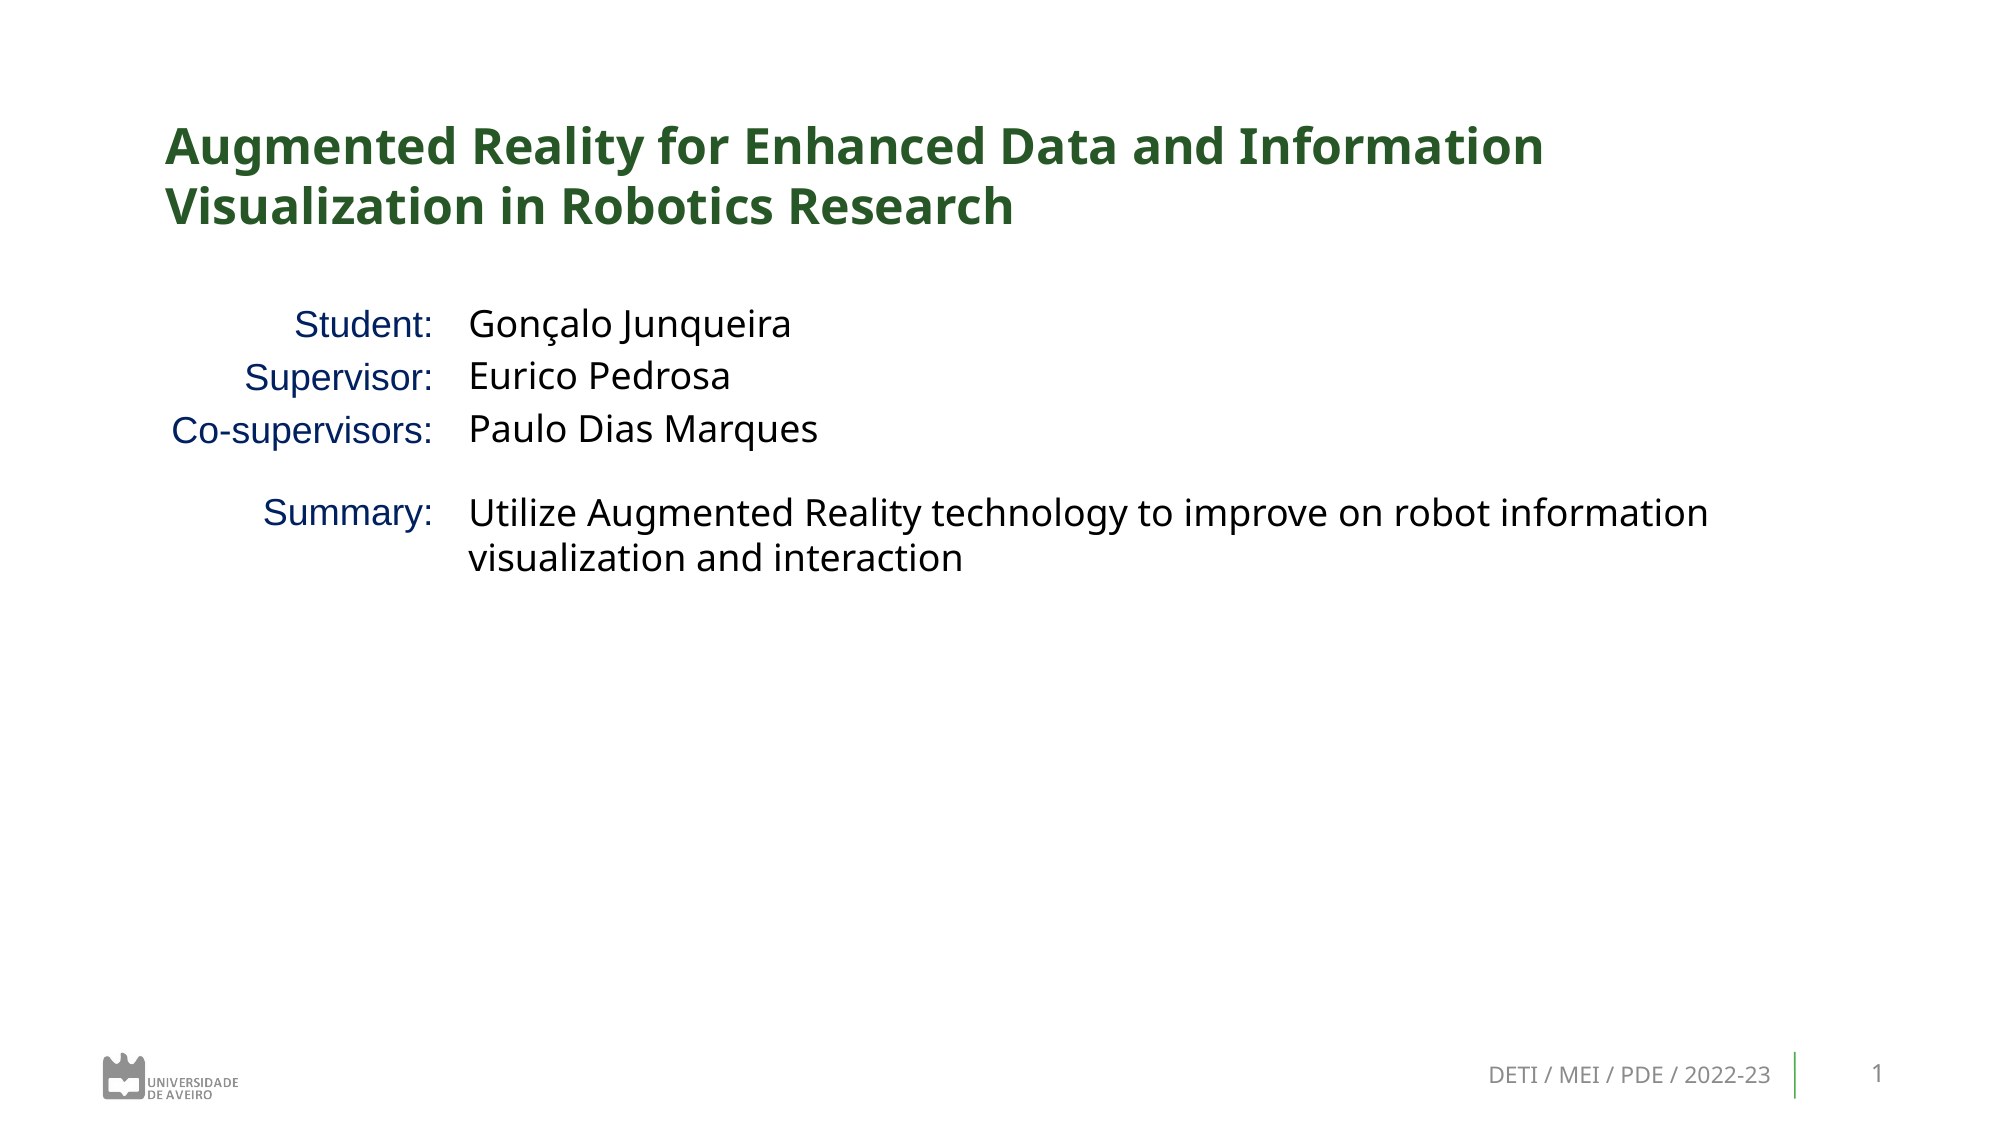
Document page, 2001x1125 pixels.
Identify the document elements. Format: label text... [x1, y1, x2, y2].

footer DETI / MEI / PDE / 2022-23 [731, 1044, 1784, 1105]
title Augmented Reality for Enhanced Data and Information Visualization in Robotics Research [150, 106, 1850, 280]
list Gonçalo Junqueira Eurico Pedrosa Paulo Dias Marques [448, 292, 1850, 461]
list Utilize Augmented Reality technology to improve on robot information visualization and interaction [448, 481, 1850, 999]
slide_number <number> [1805, 1044, 1900, 1105]
